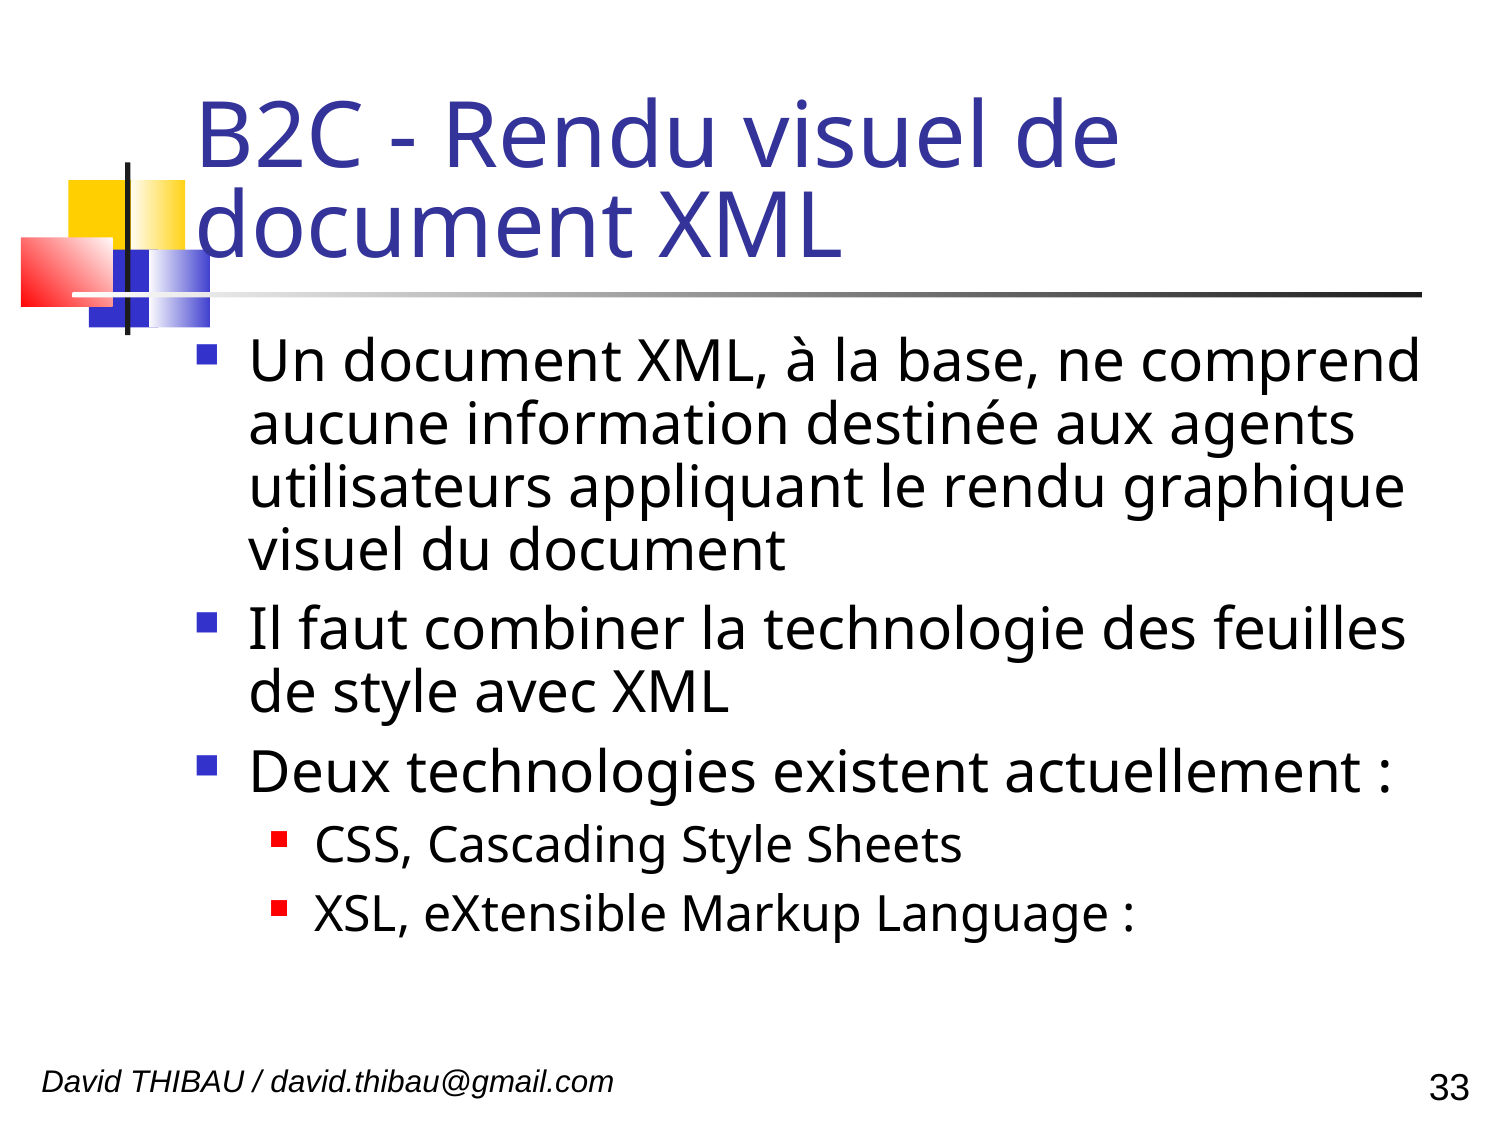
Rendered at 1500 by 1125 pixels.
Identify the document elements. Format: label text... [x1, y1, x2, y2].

list Un document XML, à la base, ne comprend aucune information destinée aux agents utilisateurs appliquant le rendu graphique visuel du document Il faut combiner la technologie des feuilles de style avec XML Deux technologies existent actuellement : CSS, Cascading Style Sheets XSL, eXtensible Markup Language : [193, 330, 1469, 1047]
title B2C - Rendu visuel de document XML [194, 54, 1473, 316]
